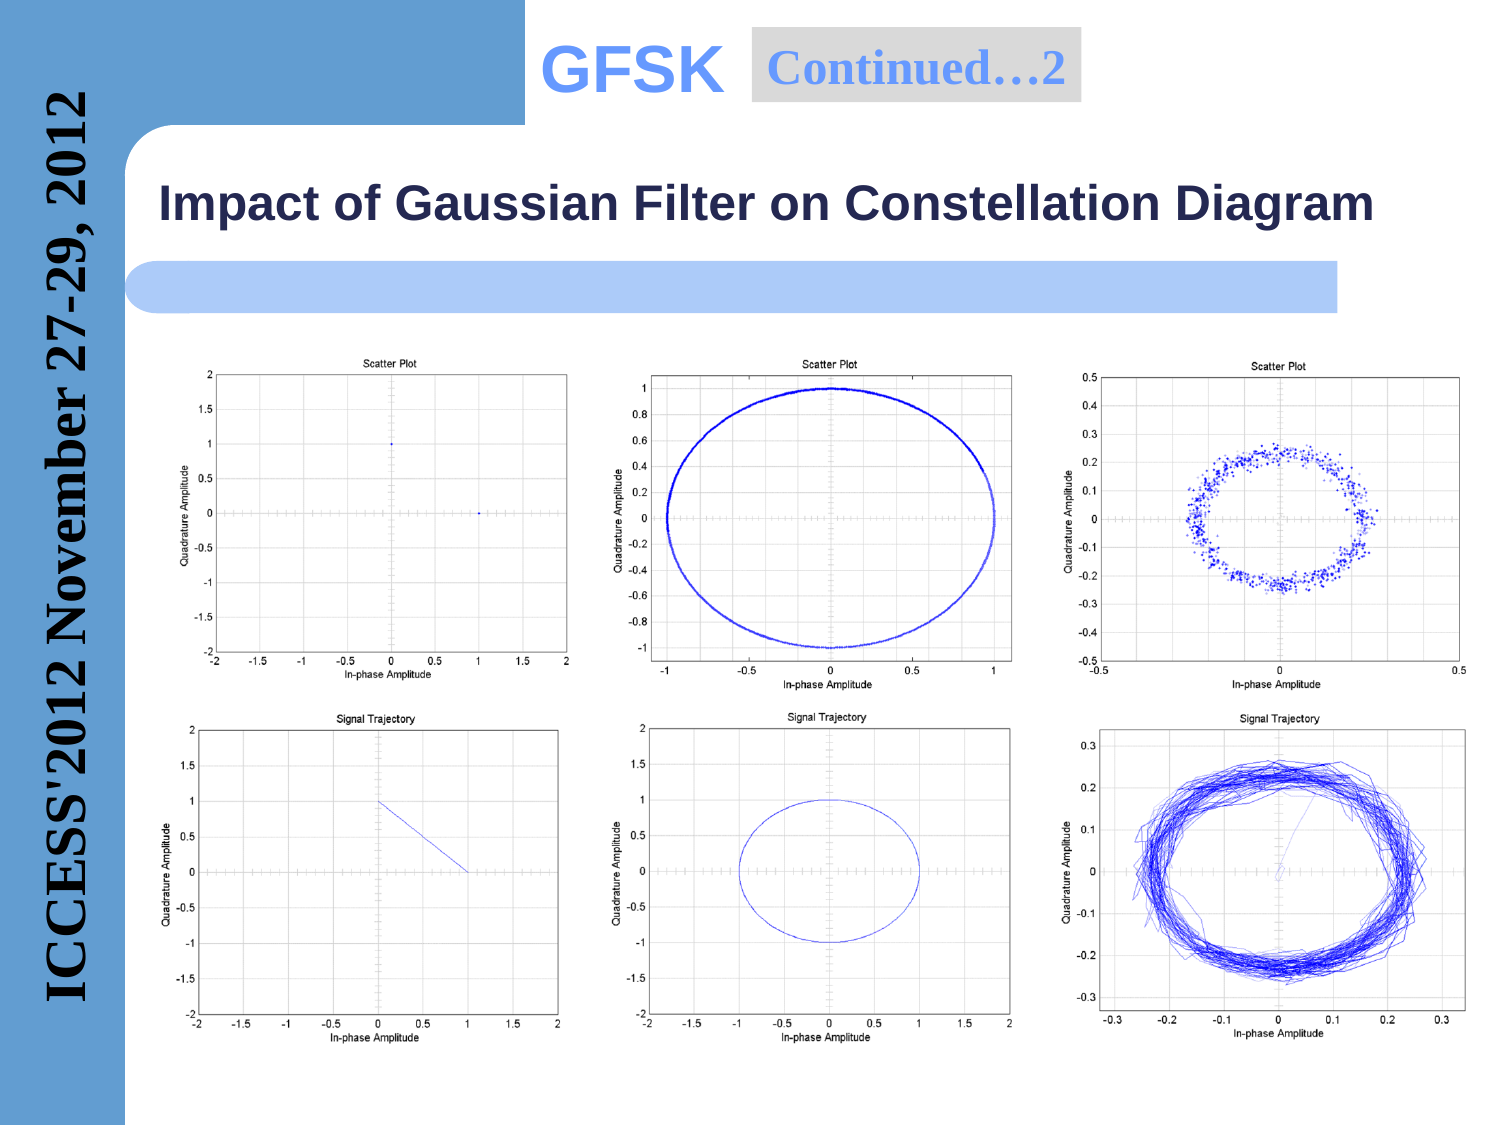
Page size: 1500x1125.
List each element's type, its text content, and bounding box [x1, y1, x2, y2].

picture [157, 349, 1483, 1052]
text_box GFSK [525, 18, 750, 114]
title Impact of Gaussian Filter on Constellation Diagram [143, 149, 1486, 239]
text_box Continued…2 [751, 27, 1082, 103]
